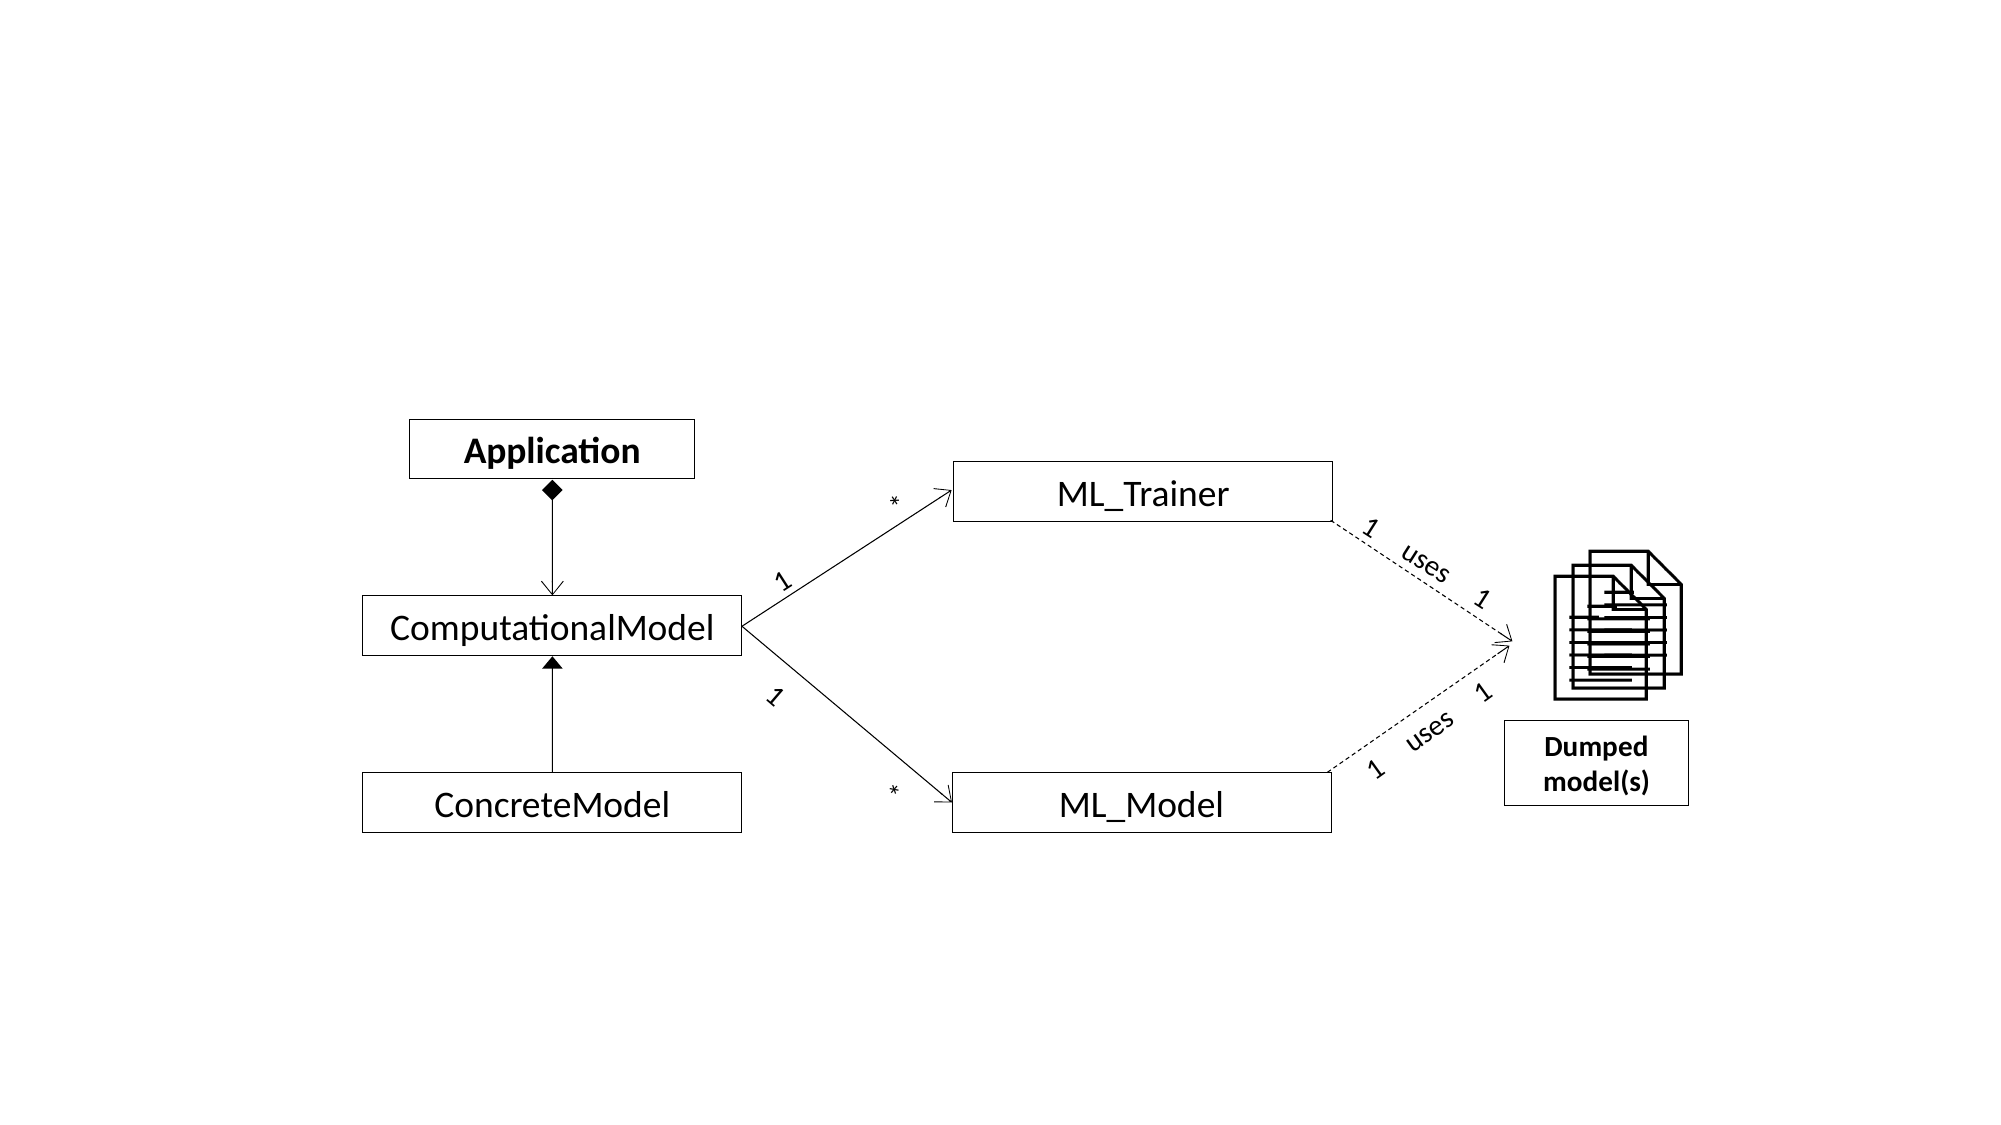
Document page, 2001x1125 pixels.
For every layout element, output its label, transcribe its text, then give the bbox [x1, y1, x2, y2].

text_box ML_Model [952, 772, 1332, 833]
text_box ComputationalModel [362, 595, 742, 656]
text_box 1 * [725, 645, 943, 843]
text_box Dumped model(s) [1504, 720, 1689, 806]
text_box 1 * [733, 461, 946, 623]
picture [1525, 537, 1711, 713]
text_box ML_Trainer [953, 461, 1333, 522]
text_box 1 uses 1 [1340, 656, 1515, 802]
text_box 1 uses 1 [1339, 491, 1517, 630]
text_box ConcreteModel [362, 772, 742, 833]
text_box Application [409, 419, 695, 479]
